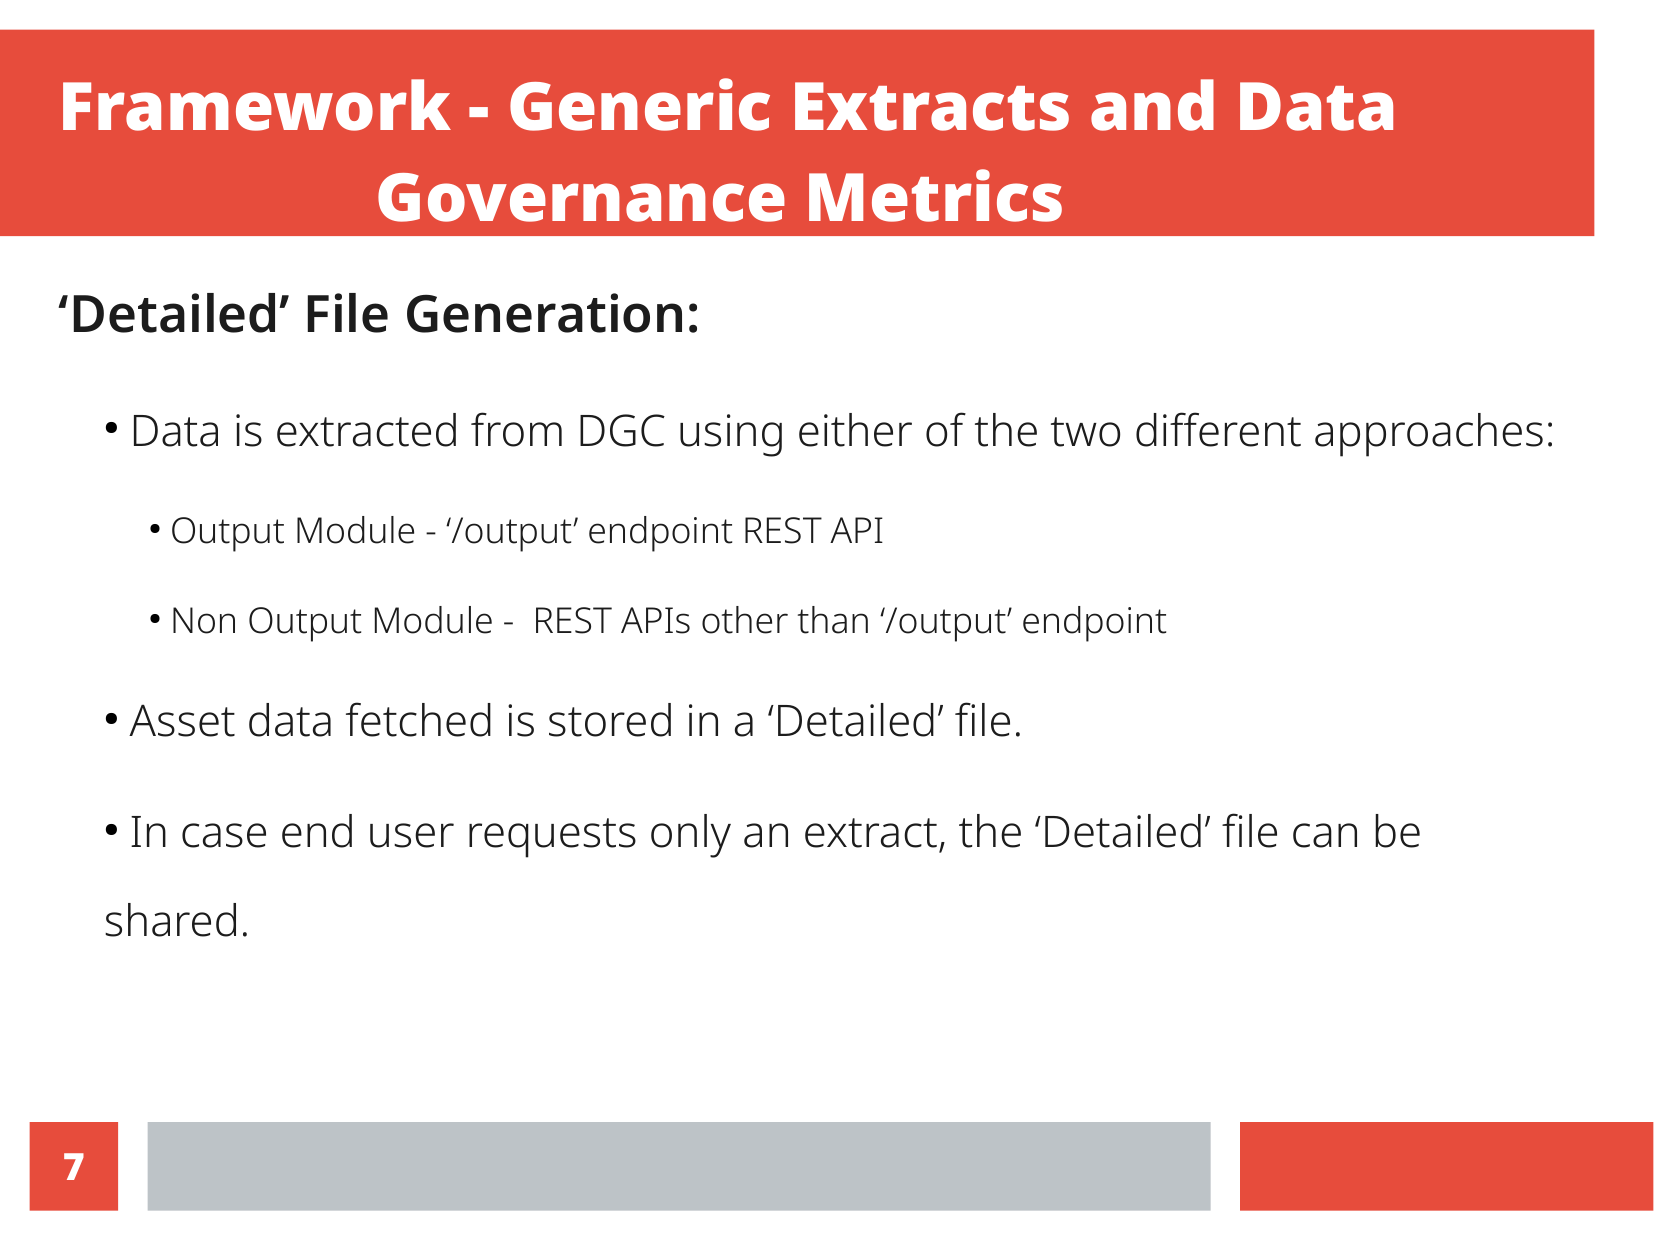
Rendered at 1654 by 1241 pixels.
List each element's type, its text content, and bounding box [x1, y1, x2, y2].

title Framework - Generic Extracts and Data Governance Metrics [59, 59, 1595, 207]
list ‘Detailed’ File Generation: Data is extracted from DGC using either of the two different approaches: Output Module - ‘/output’ endpoint REST API Non Output Module - REST APIs other than ‘/output’ endpoint Asset data fetched is stored in a ‘Detailed’ file. In case end user requests only an extract, the ‘Detailed’ file can be shared. [59, 277, 1565, 1046]
